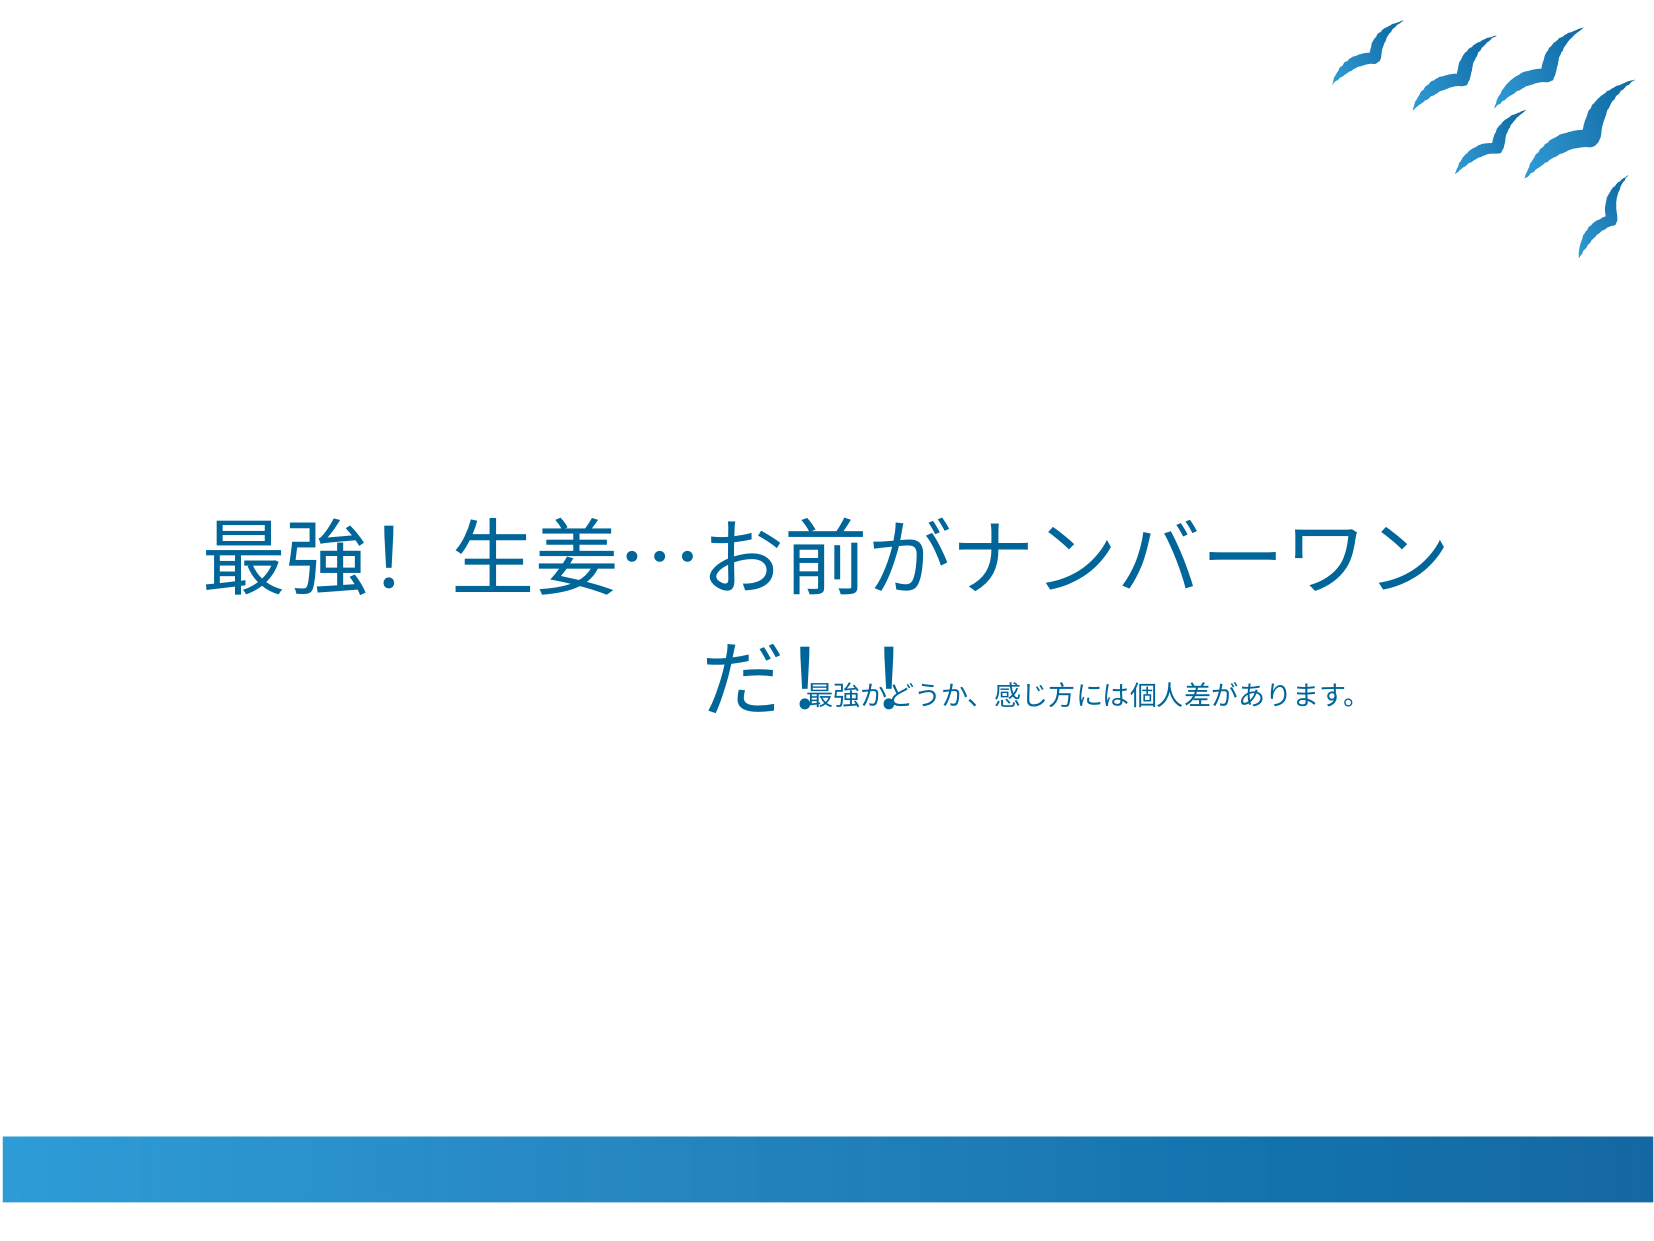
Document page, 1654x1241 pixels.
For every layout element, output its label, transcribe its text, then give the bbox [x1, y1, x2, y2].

picture [0, 0, 1654, 1241]
title 最強かどうか、感じ方には個人差があります。 [561, 649, 1370, 739]
title 最強！生姜…お前がナンバーワンだ！！ [147, 546, 1506, 680]
